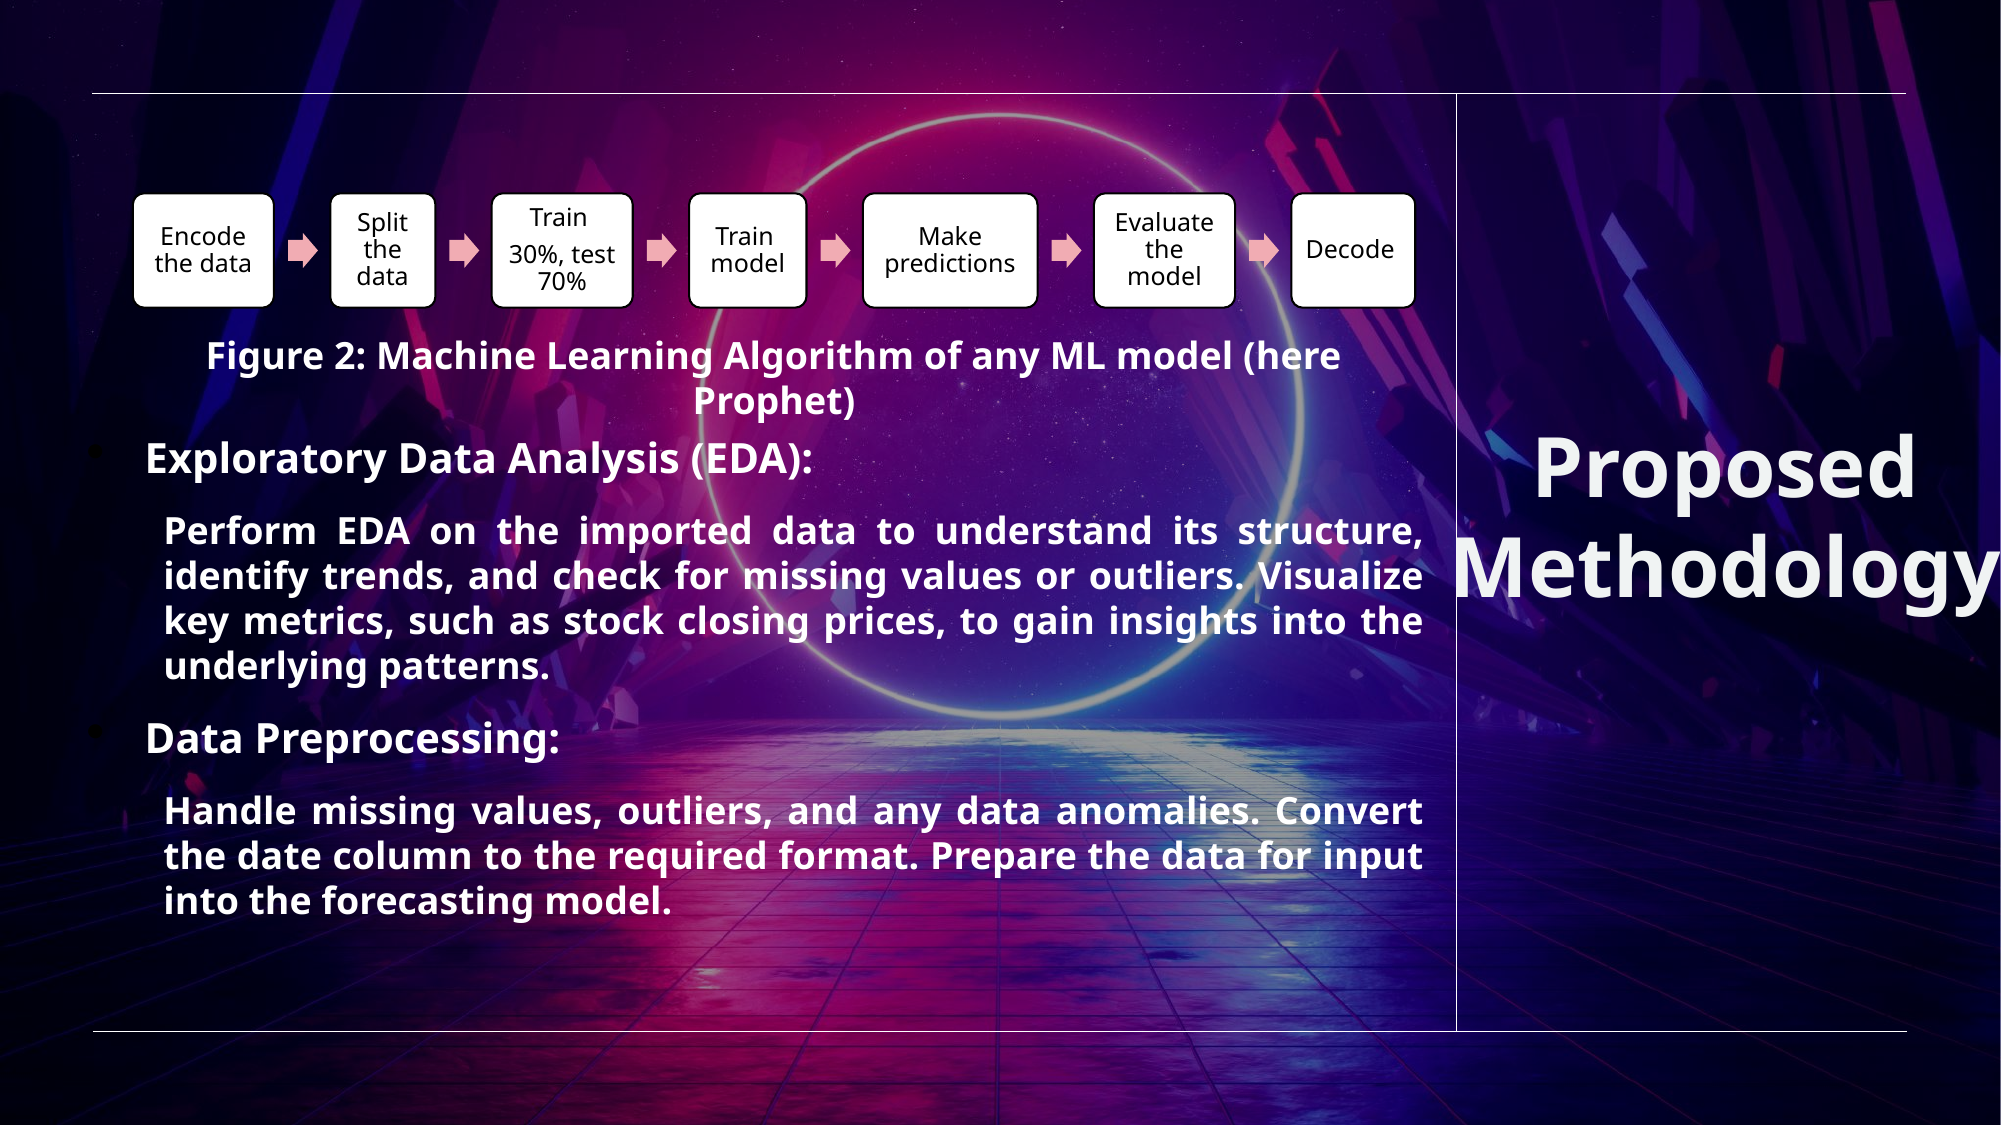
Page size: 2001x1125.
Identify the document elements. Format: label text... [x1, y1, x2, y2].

picture [0, 0, 2000, 1125]
text_box [646, 232, 677, 268]
text_box Train model [689, 193, 807, 308]
text_box Exploratory Data Analysis (EDA): Perform EDA on the imported data to understand its structure, identify trends, and check for missing values or outliers. Visualize key metrics, such as stock closing prices, to gain insights into the underlying patterns. Data Preprocessing: Handle missing values, outliers, and any data anomalies. Convert the date column to the required format. Prepare the data for input into the forecasting model. [73, 424, 1442, 935]
text_box [1051, 232, 1082, 268]
text_box Encode the data [132, 193, 274, 308]
text_box Split the data [330, 193, 436, 308]
text_box Train 30%, test 70% [491, 193, 633, 308]
text_box [820, 232, 851, 268]
text_box [1249, 232, 1280, 268]
text_box Make predictions [862, 193, 1038, 308]
text_box Evaluate the model [1093, 193, 1236, 308]
text_box [449, 232, 480, 268]
text_box Proposed Methodology [1401, 407, 2000, 625]
text_box Decode [1291, 193, 1416, 308]
text_box [288, 232, 318, 268]
text_box Figure 2: Machine Learning Algorithm of any ML model (here Prophet) [132, 324, 1416, 386]
